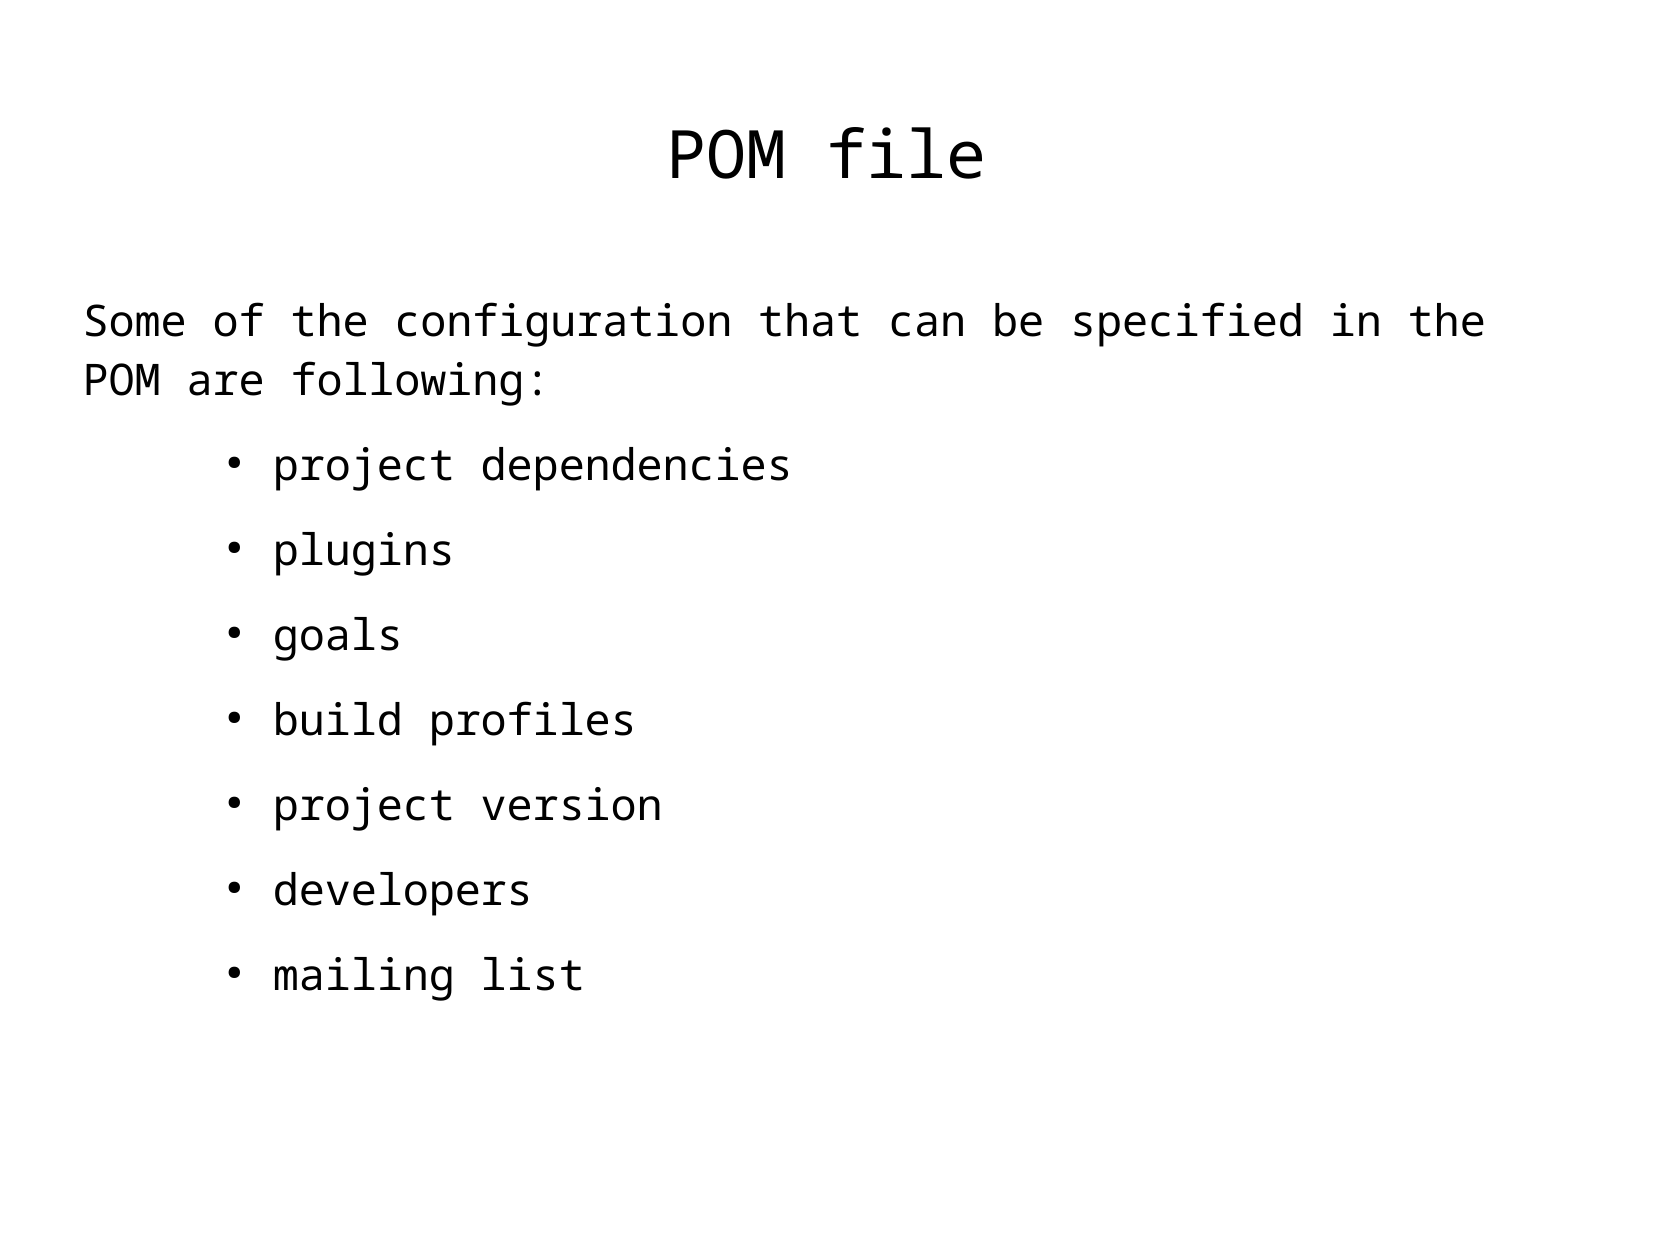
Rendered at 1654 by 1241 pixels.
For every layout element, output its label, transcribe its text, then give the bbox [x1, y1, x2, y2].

title POM file [82, 49, 1571, 257]
list Some of the configuration that can be specified in the POM are following: project dependencies plugins goals build profiles project version developers mailing list [82, 290, 1571, 1010]
